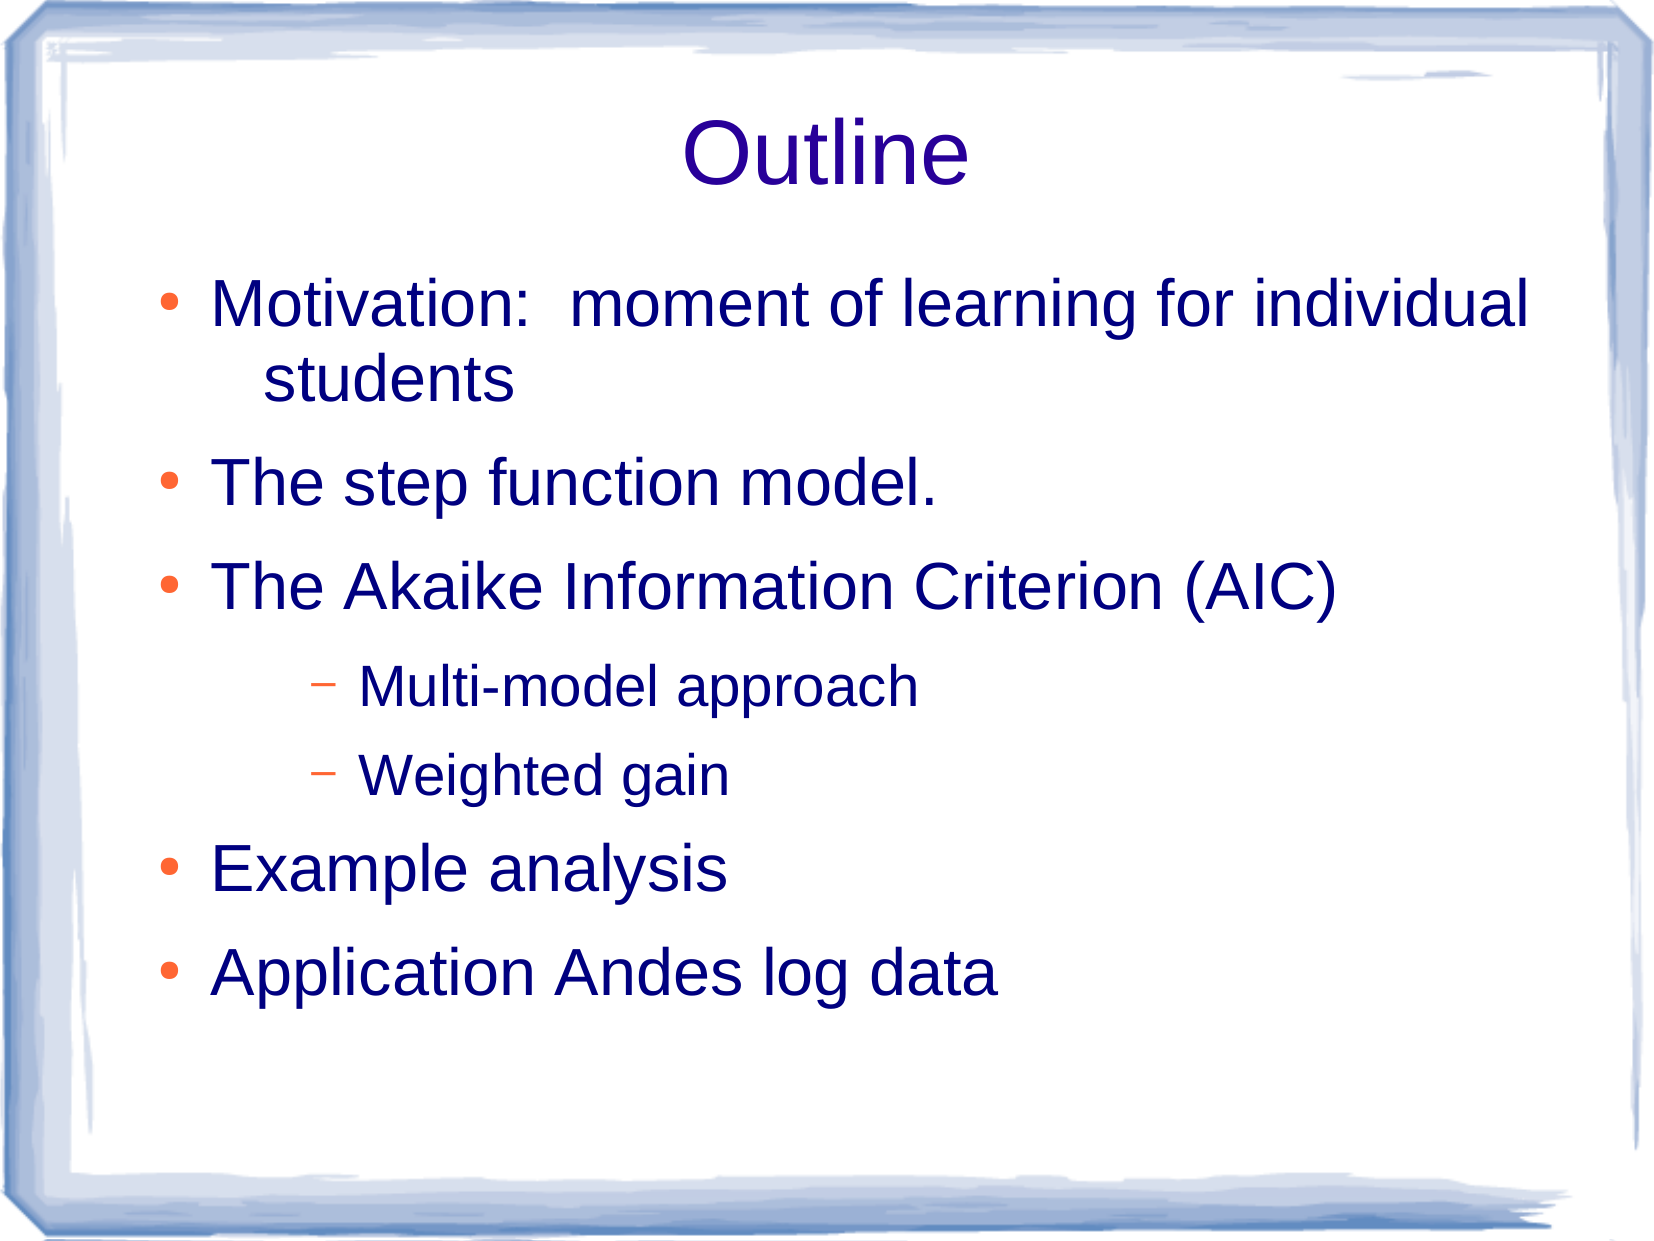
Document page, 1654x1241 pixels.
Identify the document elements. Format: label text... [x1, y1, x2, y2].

picture [0, 0, 1654, 1241]
list Motivation: moment of learning for individual students The step function model. The Akaike Information Criterion (AIC) Multi-model approach Weighted gain Example analysis Application Andes log data [122, 266, 1576, 1114]
title Outline [82, 49, 1571, 257]
